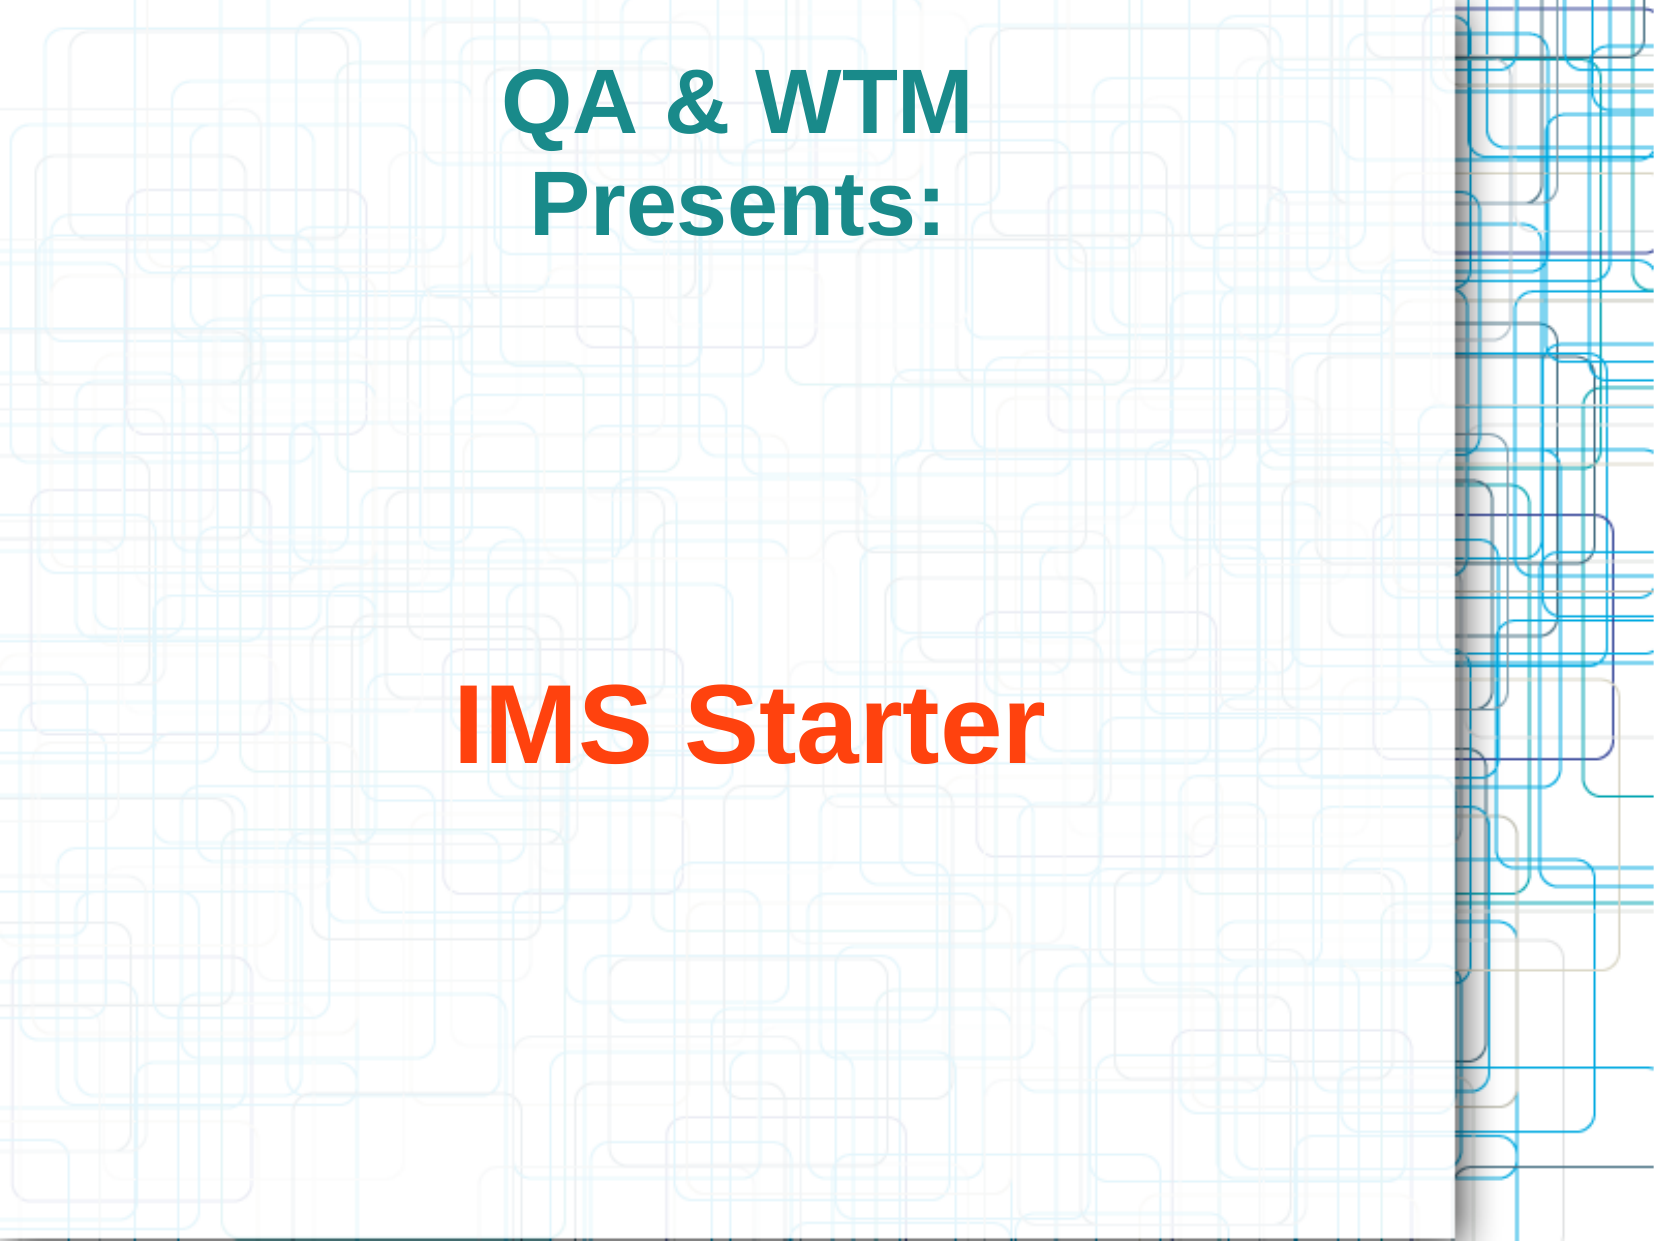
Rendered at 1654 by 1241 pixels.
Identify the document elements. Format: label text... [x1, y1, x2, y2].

picture [0, 0, 1654, 1241]
subtitle IMS Starter [82, 290, 1418, 1109]
title QA & WTM Presents: [59, 49, 1418, 257]
